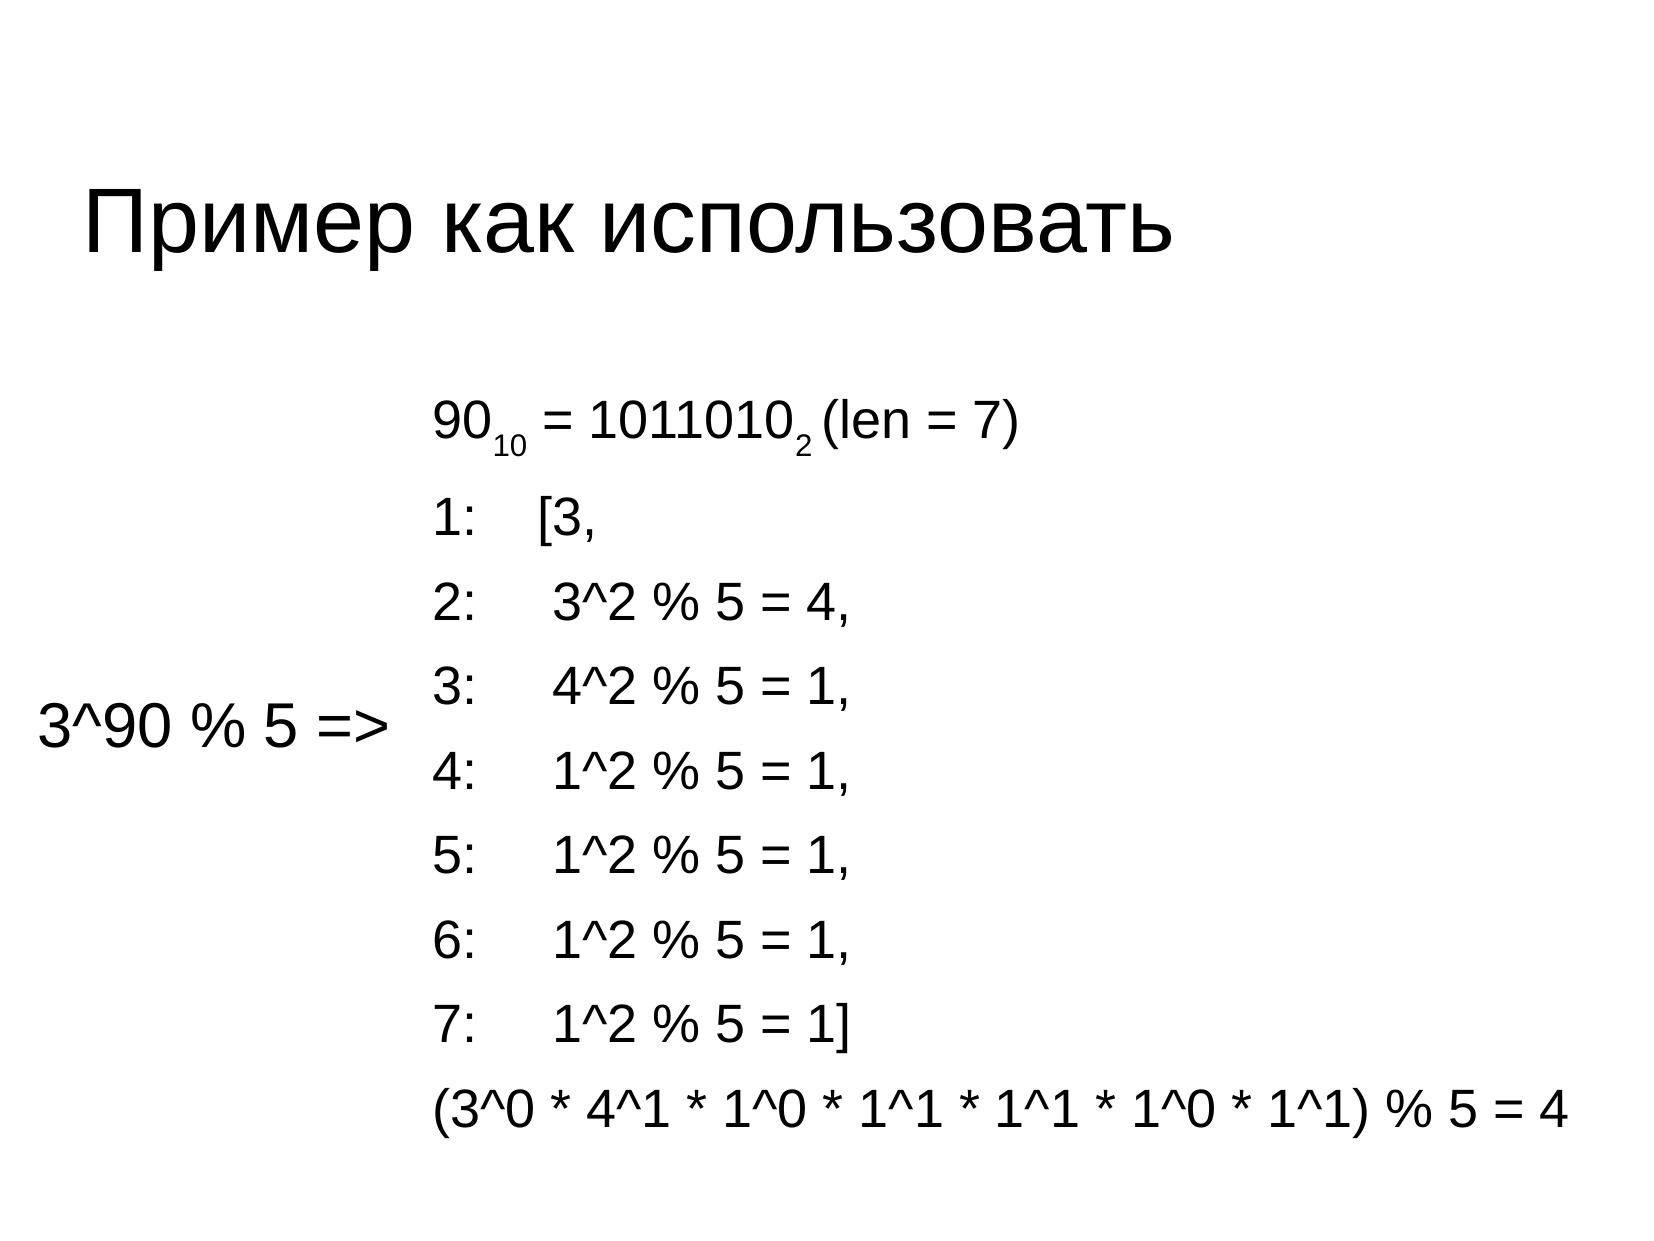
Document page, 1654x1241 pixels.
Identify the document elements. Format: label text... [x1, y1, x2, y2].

title Пример как использовать [82, 117, 1571, 325]
text_box 3^90 % 5 => [0, 690, 406, 780]
list 9010 = 10110102 (len = 7) 1: [3, 2: 3^2 % 5 = 4, 3: 4^2 % 5 = 1, 4: 1^2 % 5 = 1, 5: 1^2 % 5 = 1, 6: 1^2 % 5 = 1, 7: 1^2 % 5 = 1] (3^0 * 4^1 * 1^0 * 1^1 * 1^1 * 1^0 * 1^1) % 5 = 4 [375, 390, 1591, 1156]
